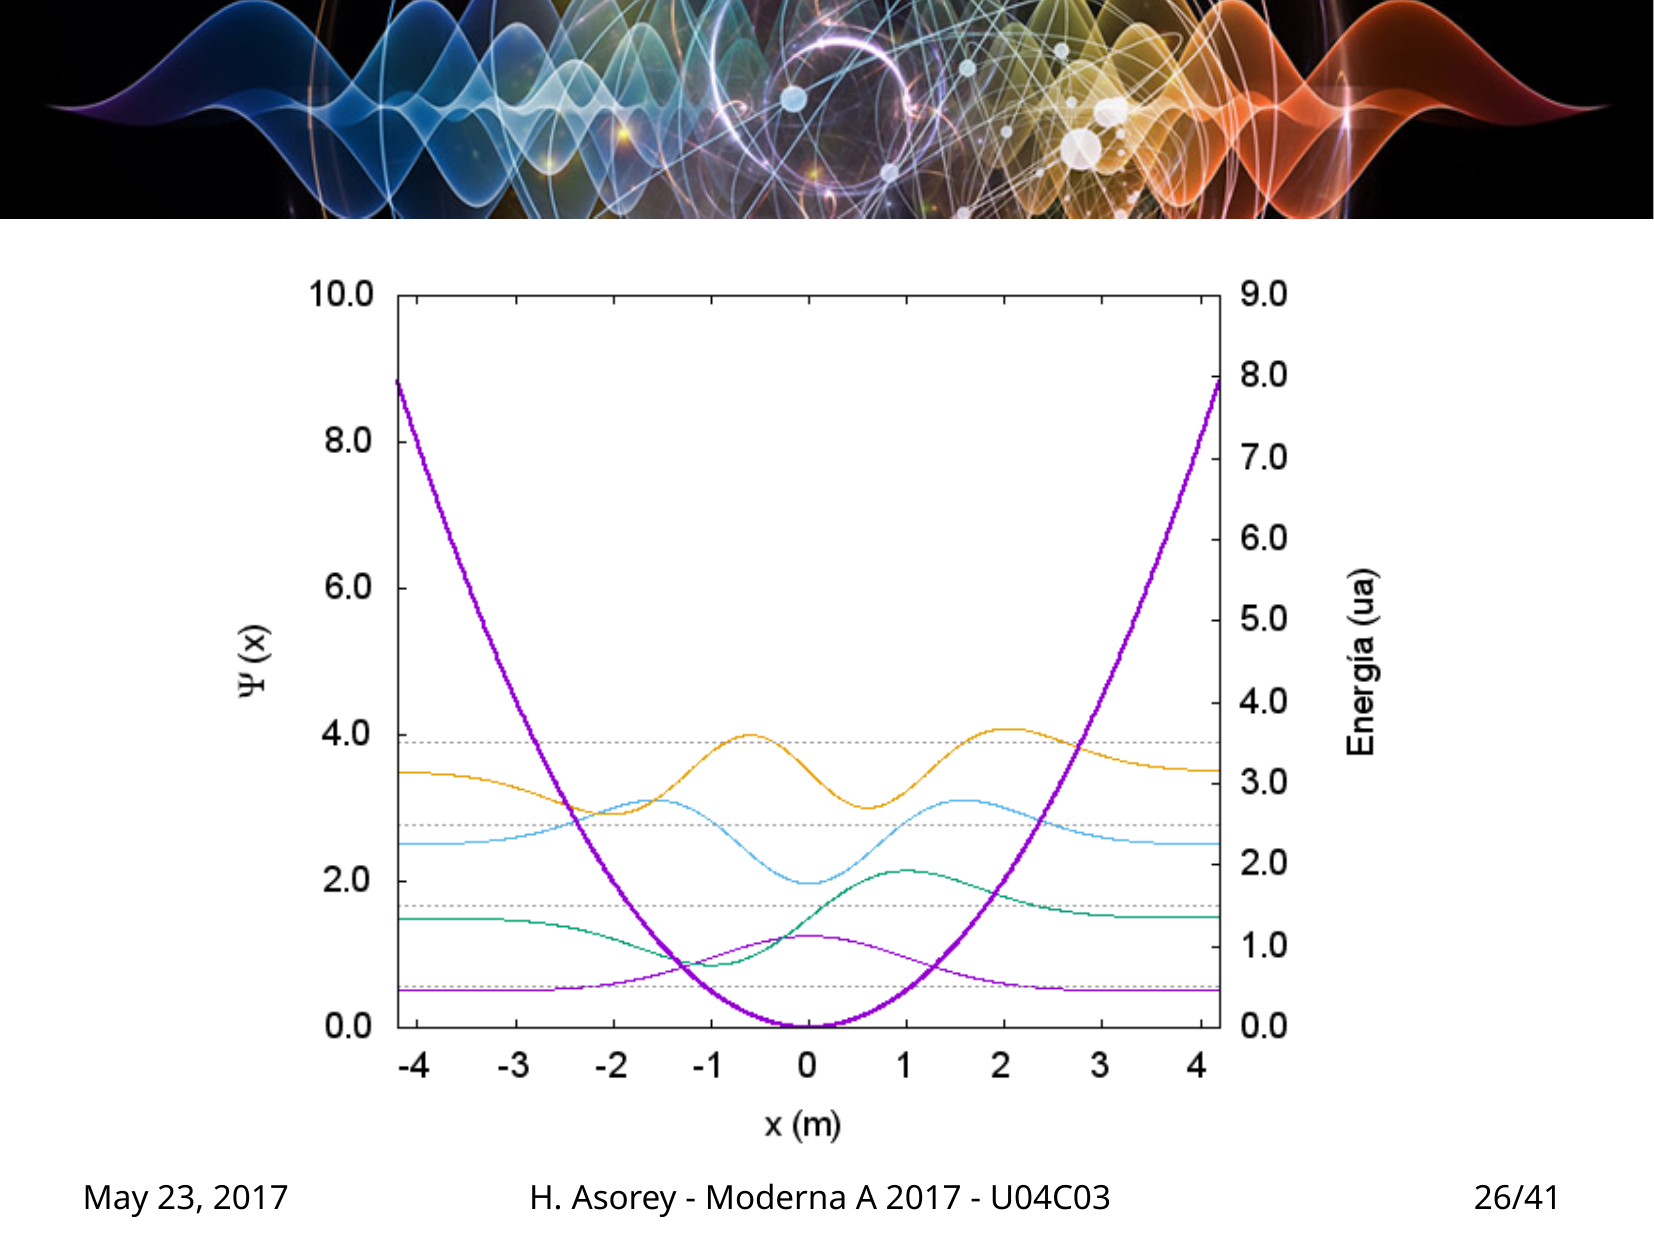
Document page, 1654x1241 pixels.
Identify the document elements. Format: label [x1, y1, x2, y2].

picture [225, 254, 1426, 1156]
picture [0, 0, 1654, 219]
